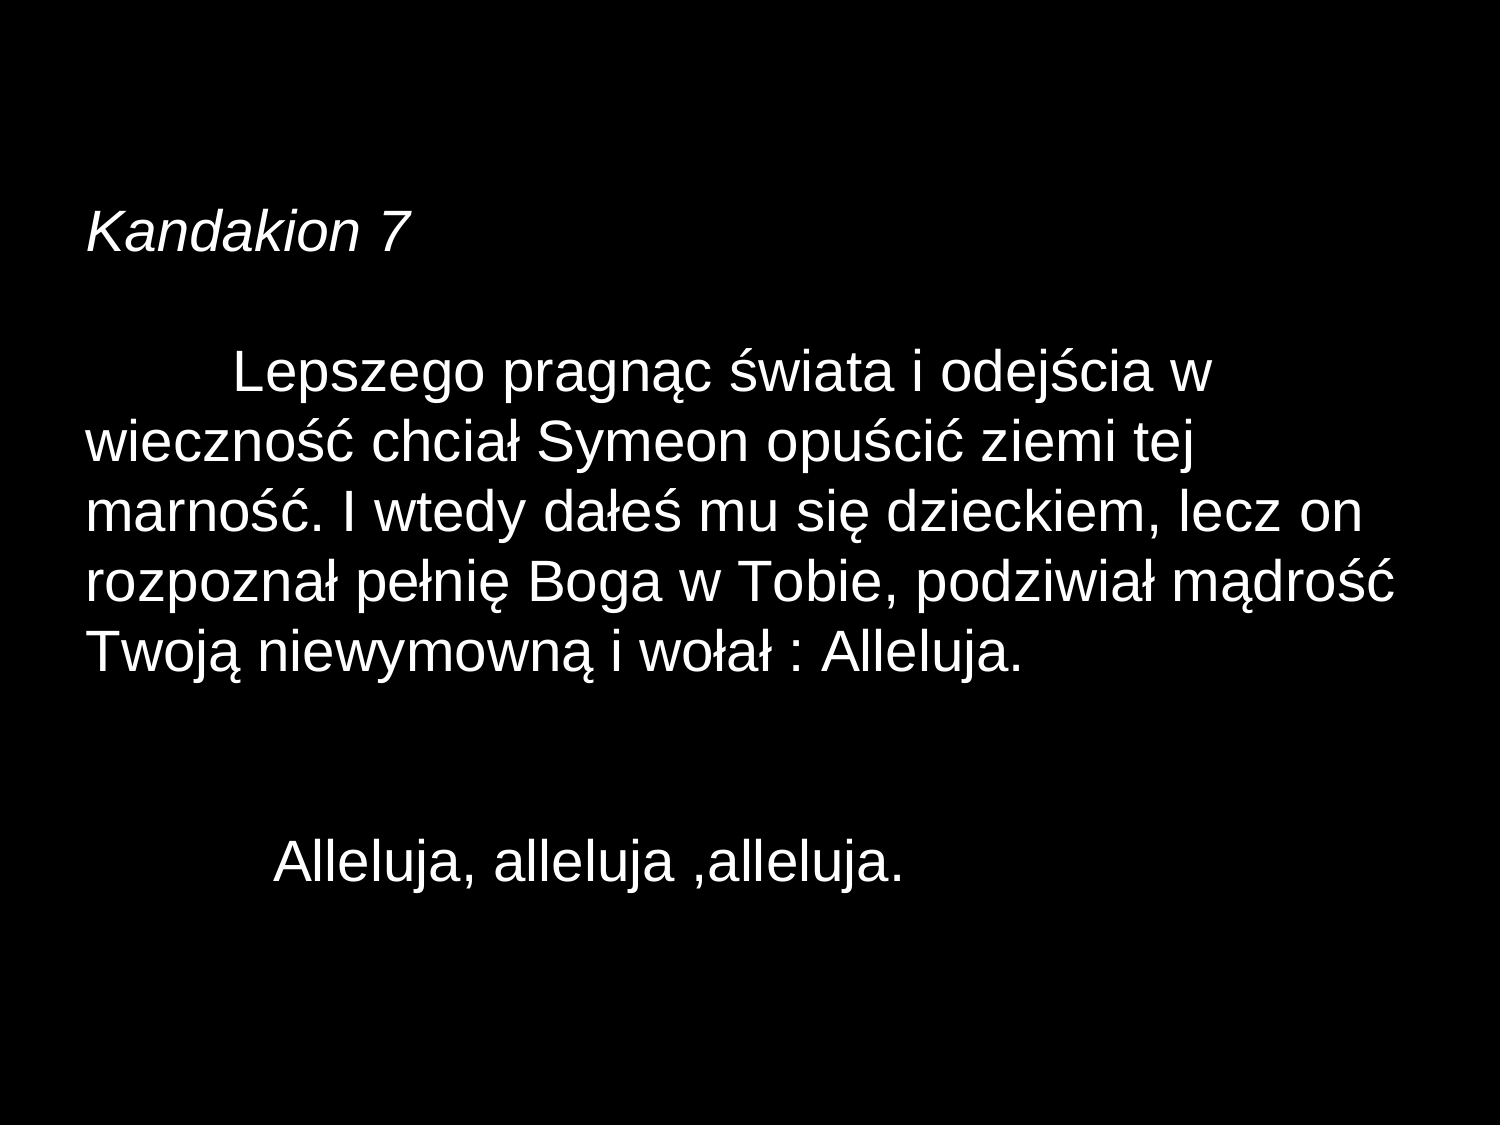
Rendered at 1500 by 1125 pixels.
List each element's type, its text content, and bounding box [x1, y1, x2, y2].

text_box Kandakion 7 Lepszego pragnąc świata i odejścia w wieczność chciał Symeon opuścić ziemi tej marność. I wtedy dałeś mu się dzieckiem, lecz on rozpoznał pełnię Boga w Tobie, podziwiał mądrość Twoją niewymowną i wołał : Alleluja. Alleluja, alleluja ,alleluja. [70, 185, 1465, 1041]
